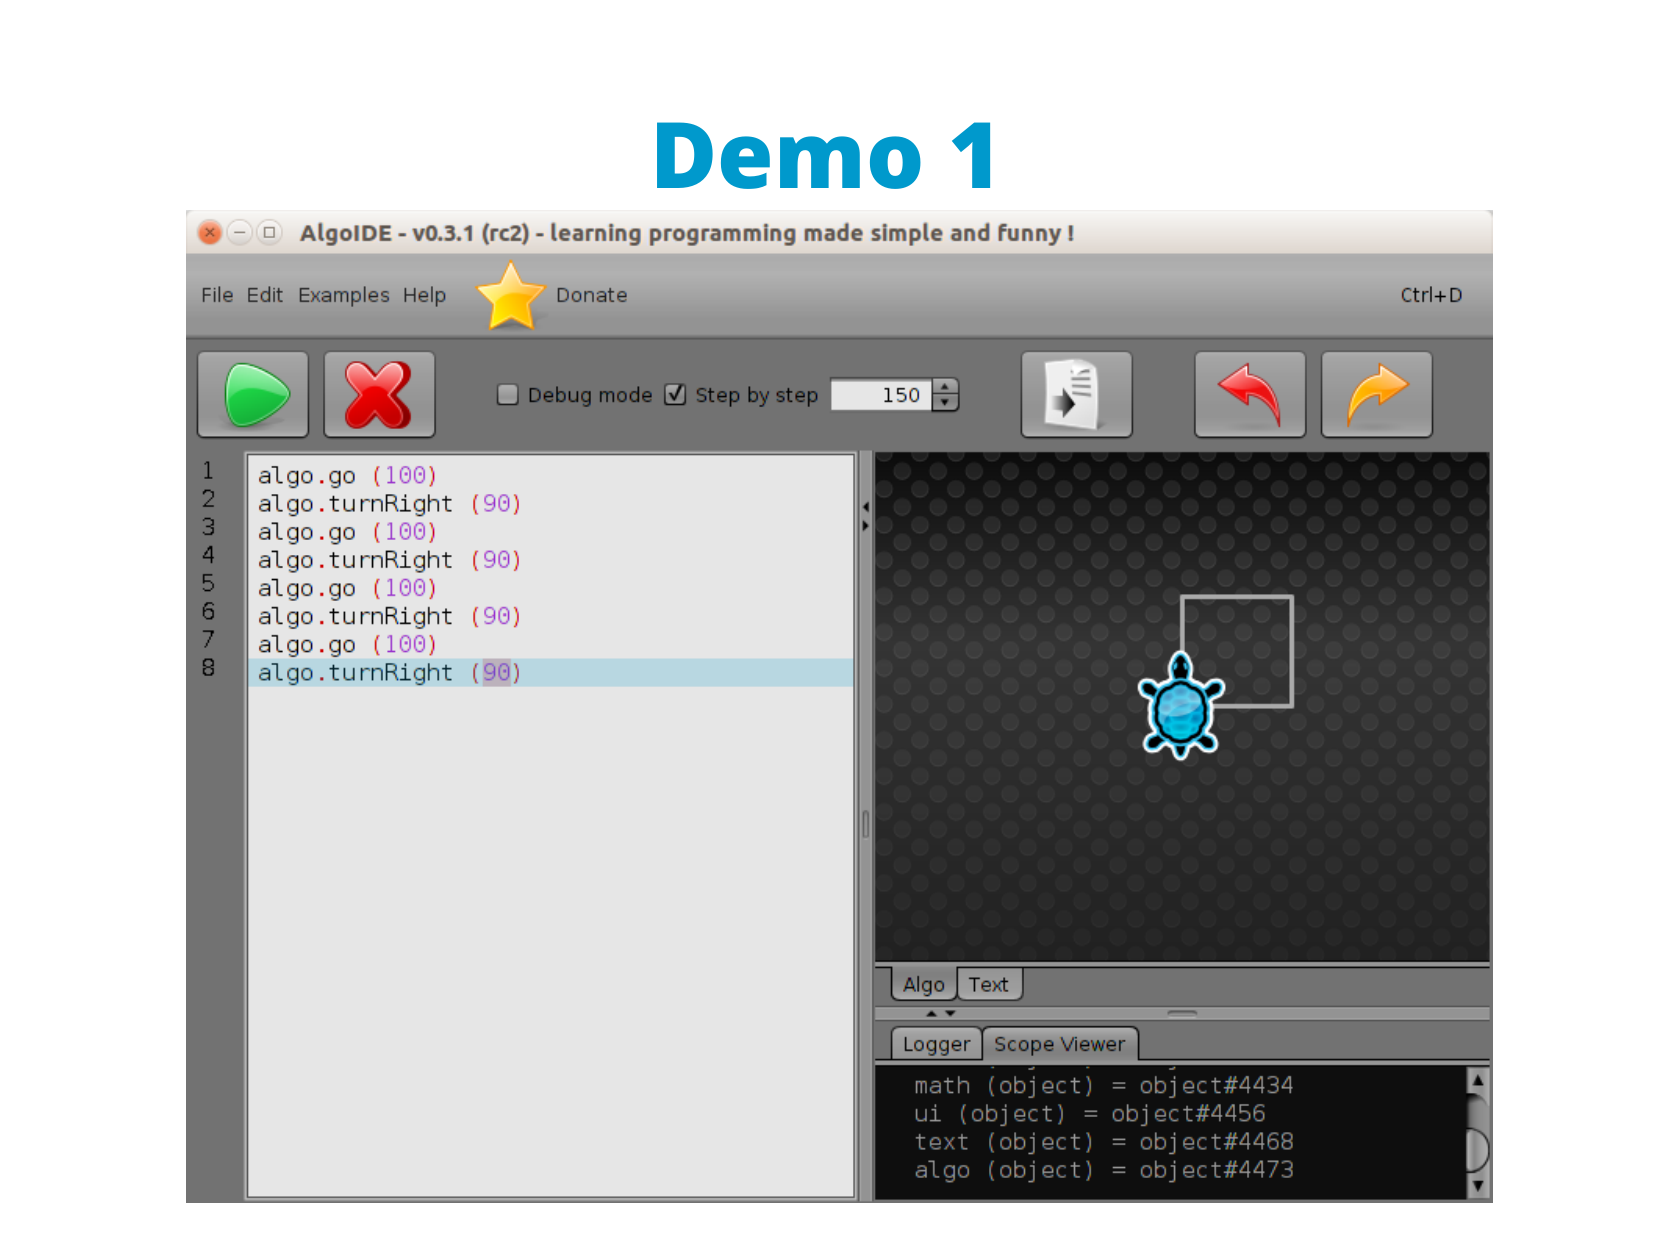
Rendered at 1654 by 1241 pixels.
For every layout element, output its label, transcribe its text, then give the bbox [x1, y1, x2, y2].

picture [186, 210, 1493, 1203]
title Demo 1 [82, 49, 1571, 257]
